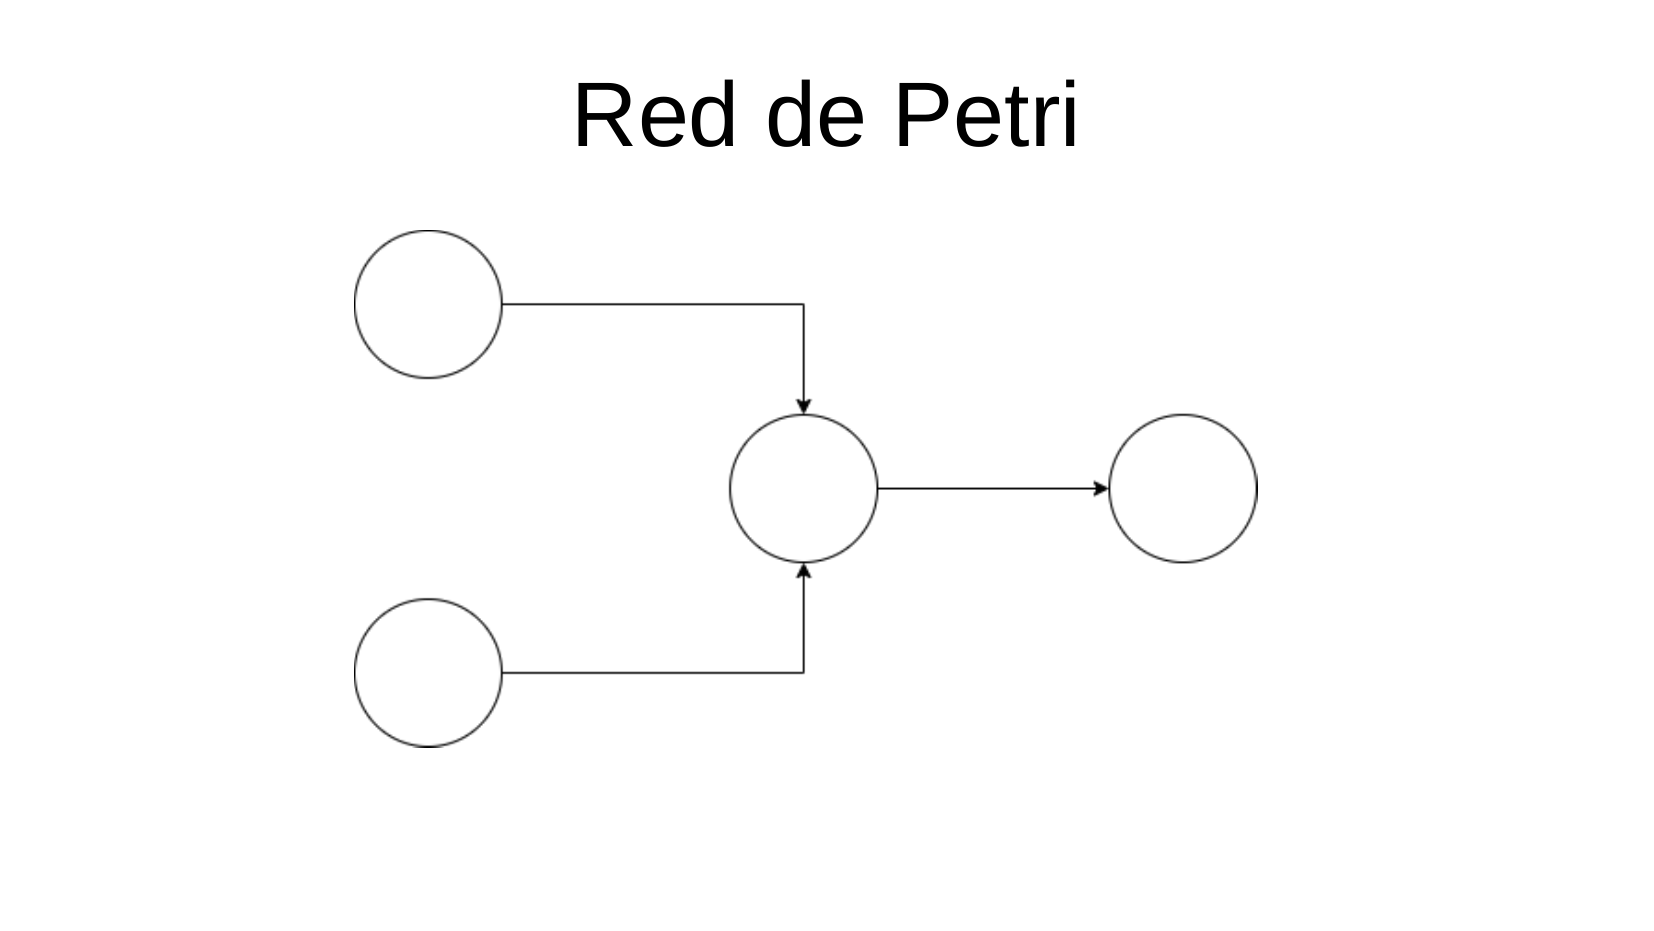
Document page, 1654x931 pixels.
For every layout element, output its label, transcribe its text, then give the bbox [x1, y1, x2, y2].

picture [354, 230, 1258, 748]
title Red de Petri [82, 37, 1571, 193]
